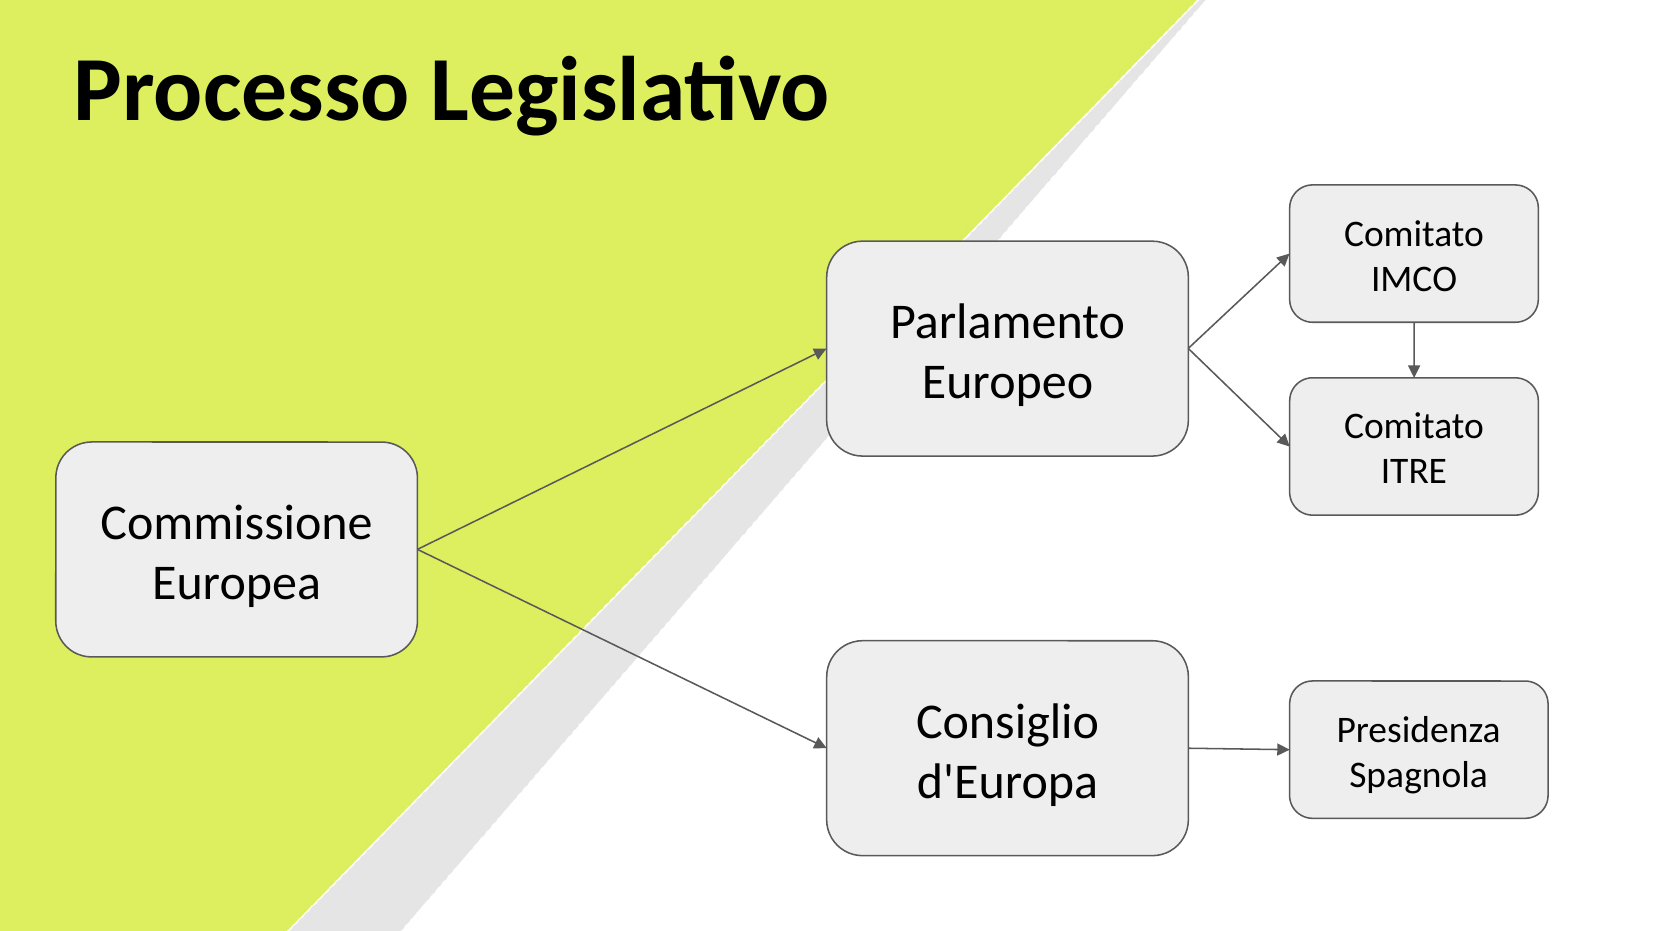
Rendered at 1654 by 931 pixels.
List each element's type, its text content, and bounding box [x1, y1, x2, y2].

text_box Presidenza Spagnola [1289, 680, 1549, 819]
text_box Comitato ITRE [1289, 377, 1539, 516]
picture [0, 0, 1654, 931]
text_box Comitato IMCO [1289, 184, 1539, 323]
text_box Consiglio d'Europa [826, 640, 1189, 856]
title Processo Legislativo [59, 37, 1571, 178]
text_box Commissione Europea [55, 441, 418, 657]
text_box Parlamento Europeo [826, 241, 1189, 457]
